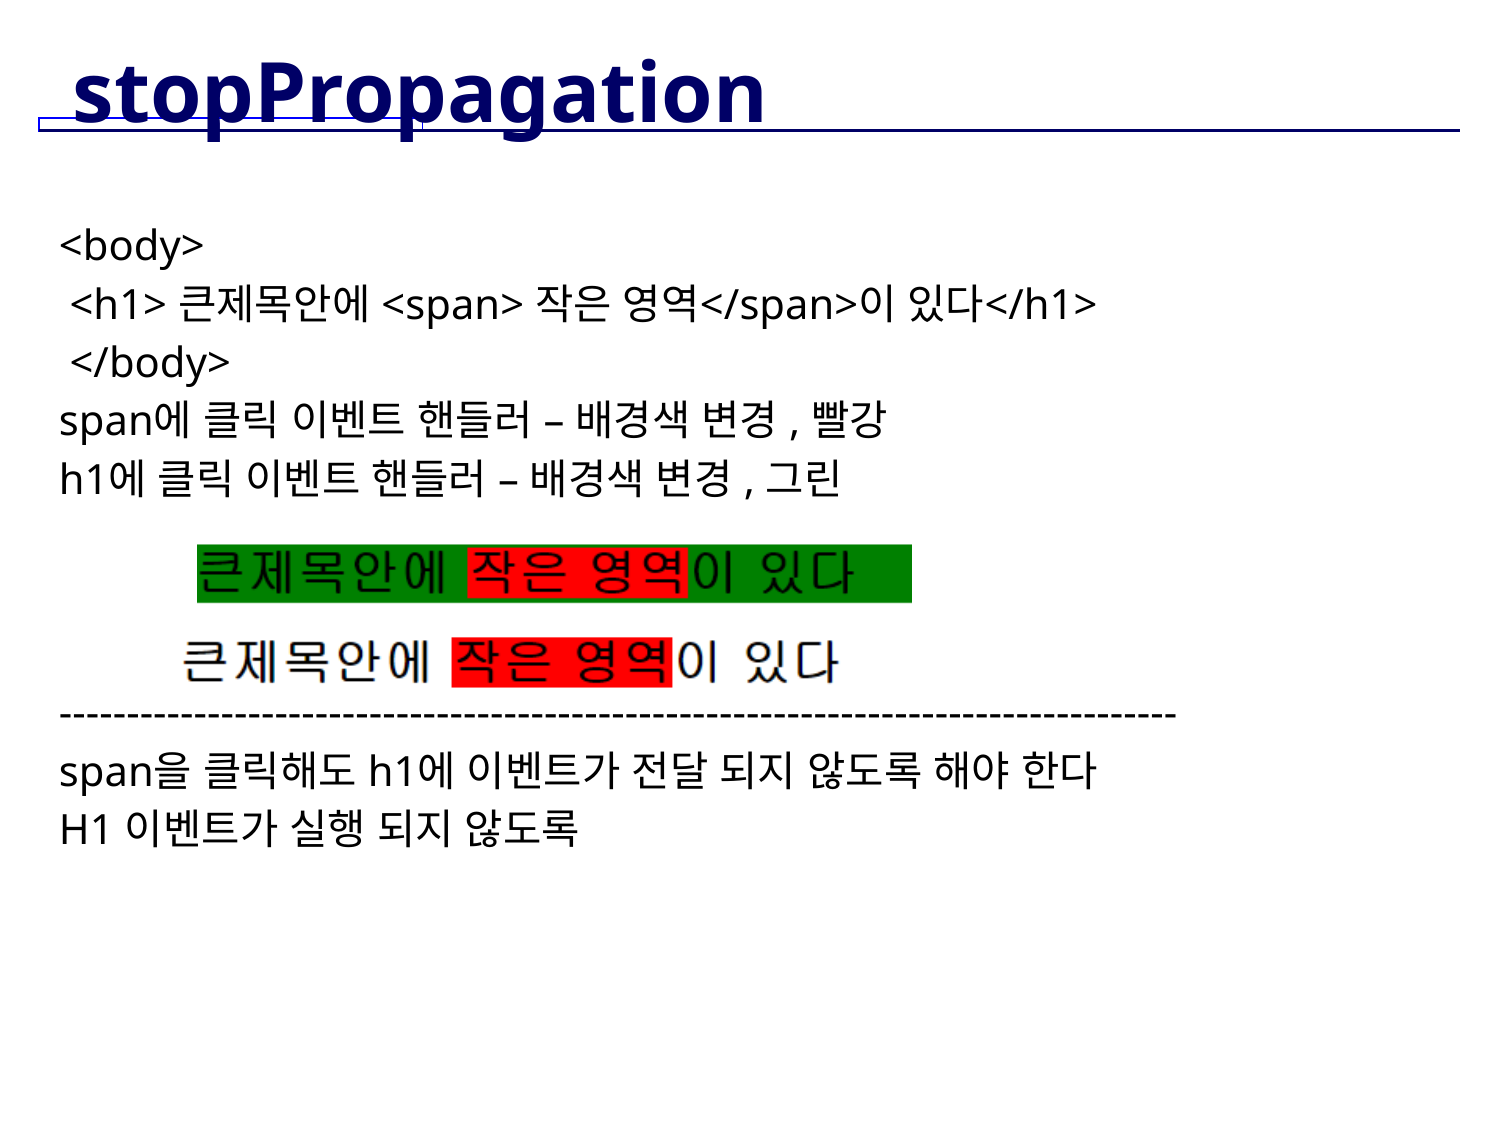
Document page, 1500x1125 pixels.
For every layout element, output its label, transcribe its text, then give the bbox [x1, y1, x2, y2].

picture [170, 625, 859, 702]
title stopPropagation [58, 31, 1077, 110]
list <body> <h1> 큰제목안에 <span> 작은 영역</span>이 있다</h1> </body> span에 클릭 이벤트 핸들러 – 배경색 변경 , 빨강 h1에 클릭 이벤트 핸들러 – 배경색 변경 , 그린 ----------------------------------------------------------------------------------- span을 클릭해도 h1에 이벤트가 전달 되지 않도록 해야 한다 H1 이벤트가 실행 되지 않도록 [44, 211, 1460, 1026]
picture [197, 540, 912, 619]
